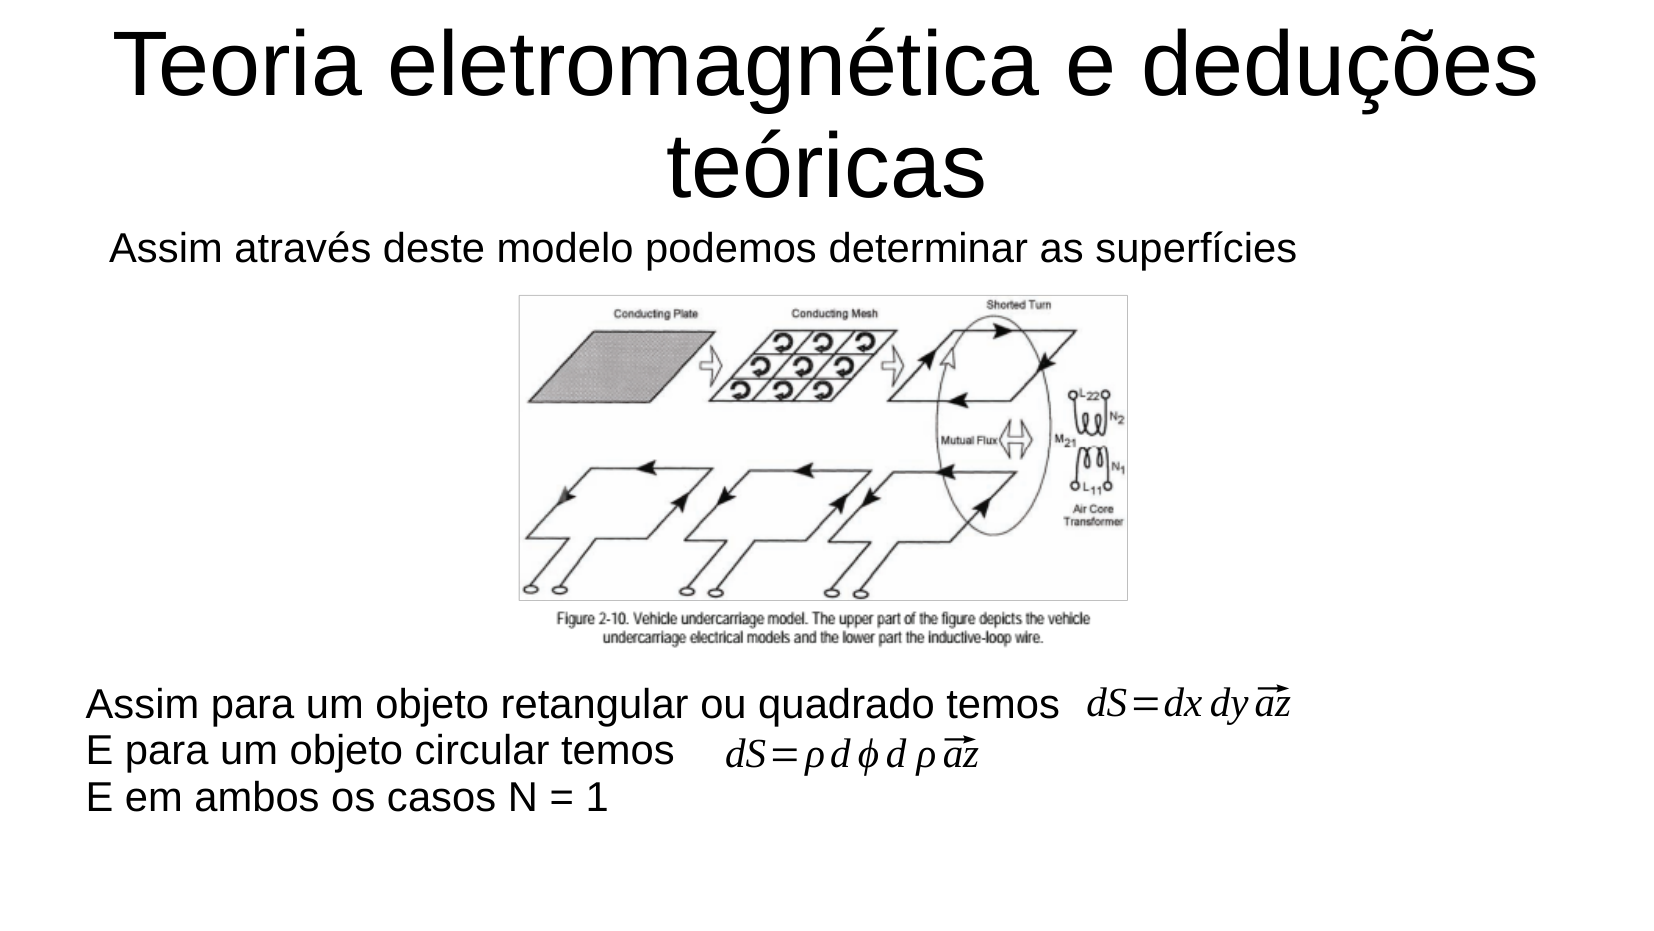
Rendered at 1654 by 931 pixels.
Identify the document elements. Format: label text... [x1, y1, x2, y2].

chart [1084, 679, 1294, 725]
picture [485, 283, 1134, 651]
text_box Assim através deste modelo podemos determinar as superfícies [94, 217, 1642, 321]
title Teoria eletromagnética e deduções teóricas [82, 12, 1571, 218]
chart [723, 730, 981, 777]
text_box Assim para um objeto retangular ou quadrado temos E para um objeto circular temos E em ambos os casos N = 1 [70, 673, 1123, 874]
